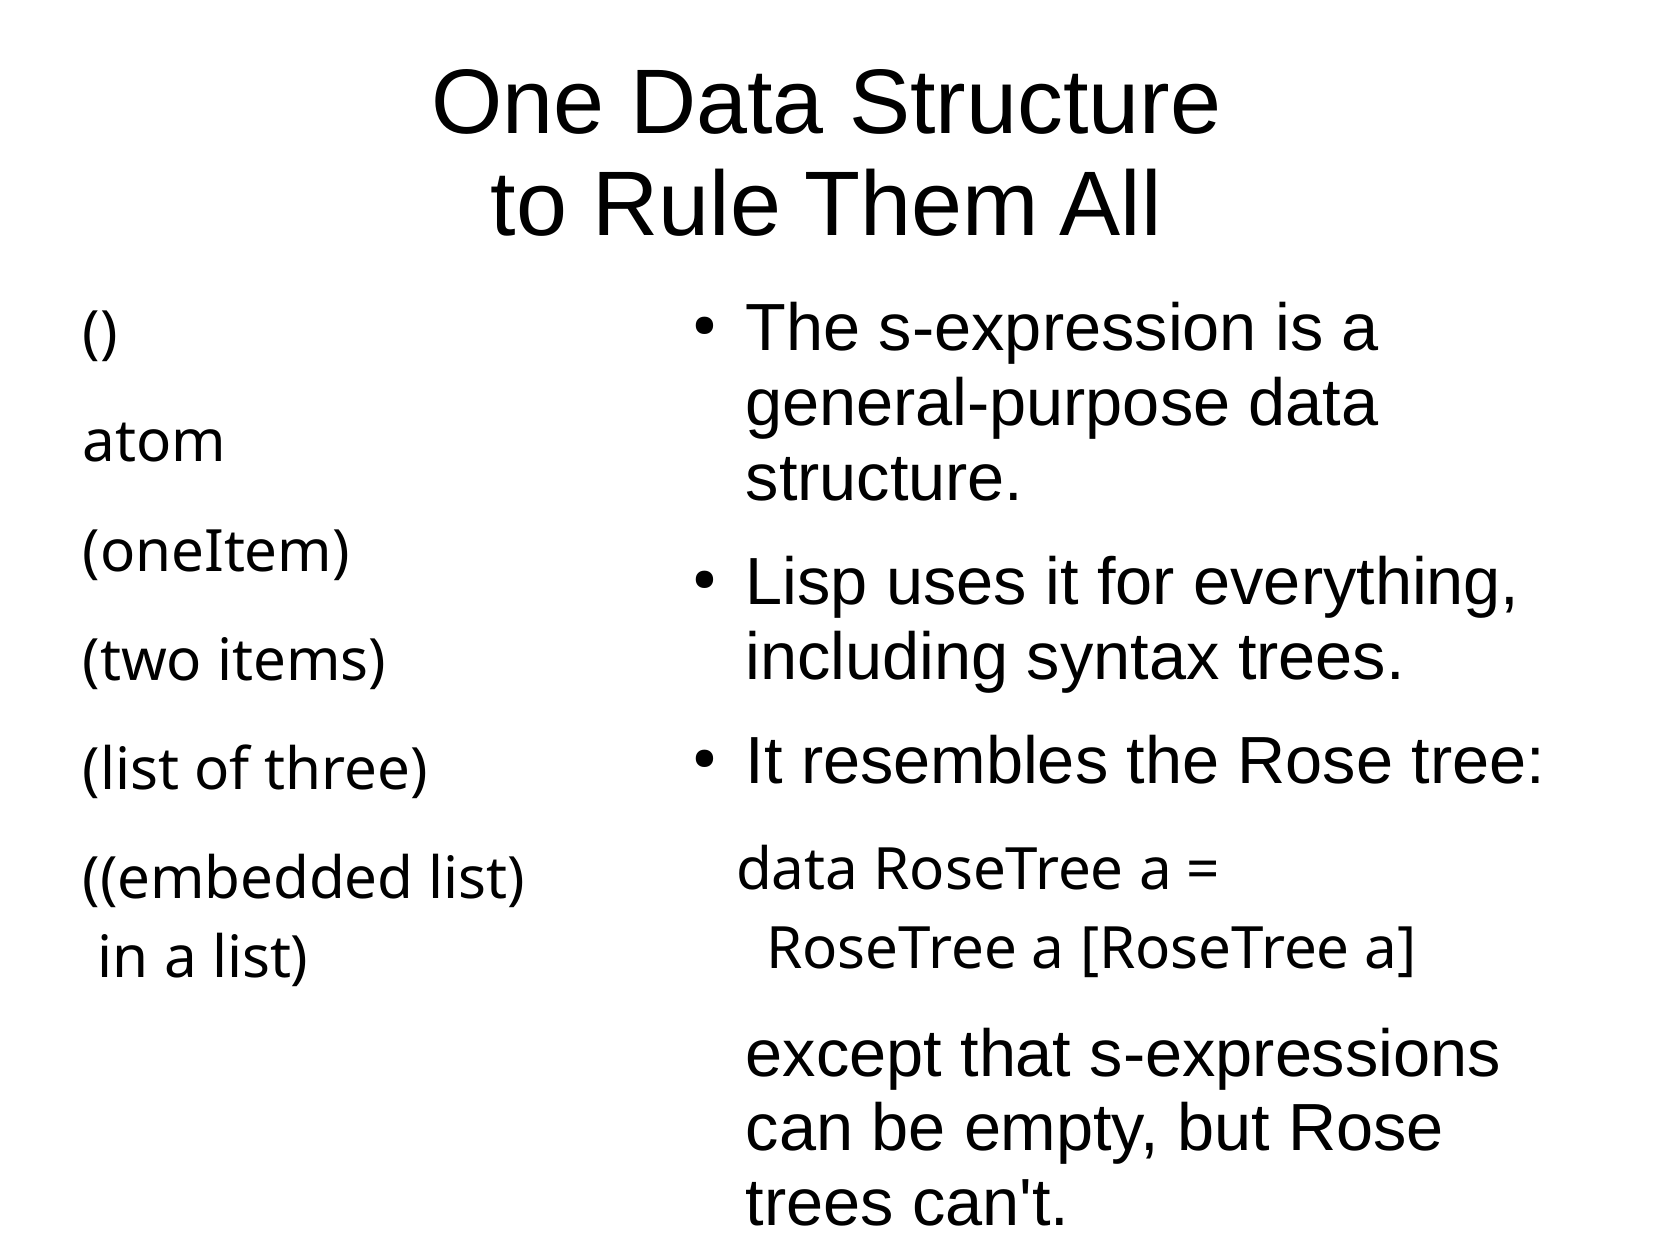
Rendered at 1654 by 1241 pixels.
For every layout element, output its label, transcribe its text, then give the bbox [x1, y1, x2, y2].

list () atom (oneItem) (two items) (list of three) ((embedded list) in a list) [82, 290, 571, 946]
title One Data Structure to Rule Them All [82, 49, 1571, 257]
list The s-expression is a general-purpose data structure. Lisp uses it for everything, including syntax trees. It resembles the Rose tree: data RoseTree a = RoseTree a [RoseTree a] except that s-expressions can be empty, but Rose trees can't. [675, 290, 1572, 1224]
